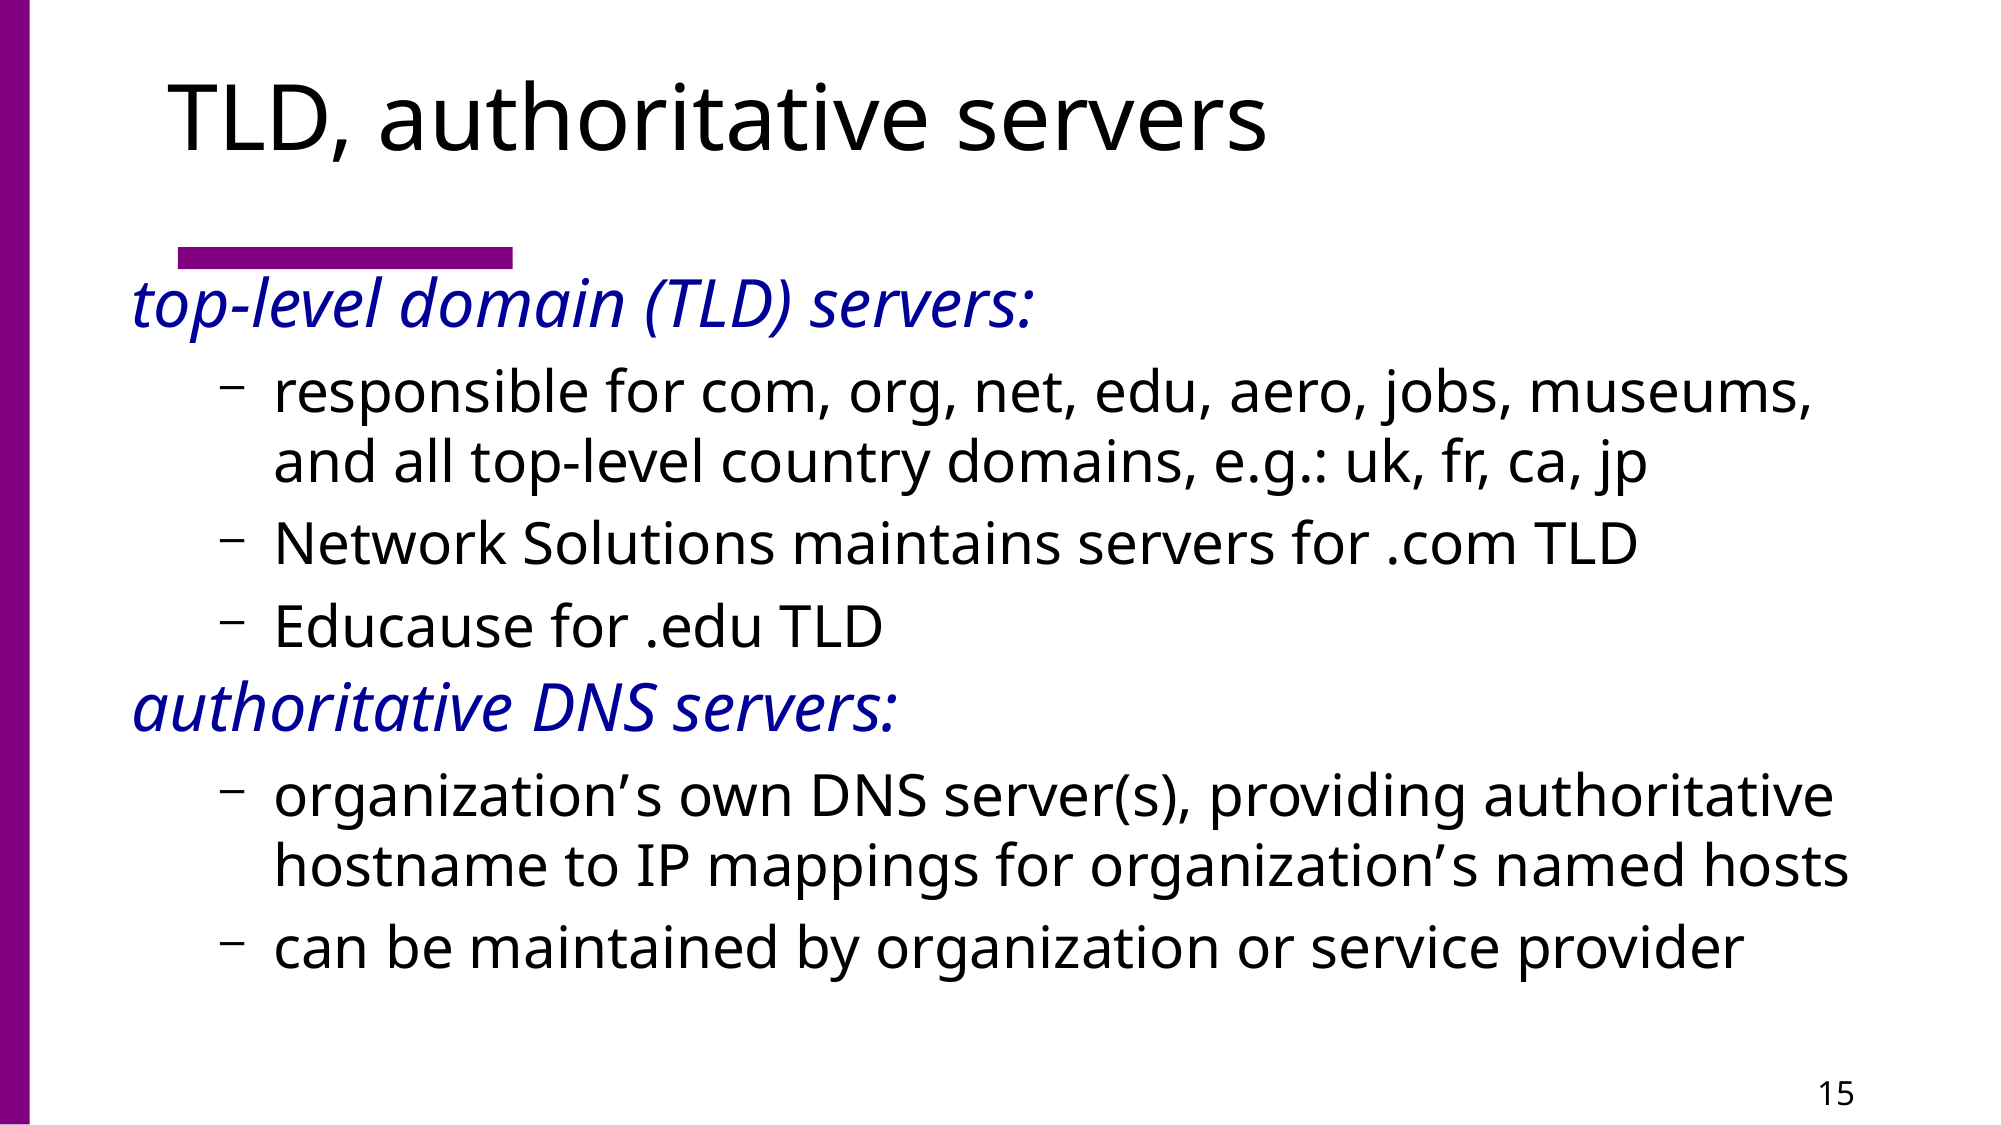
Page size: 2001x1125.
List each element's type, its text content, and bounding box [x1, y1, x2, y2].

title TLD, authoritative servers [116, 38, 1817, 189]
list top-level domain (TLD) servers: responsible for com, org, net, edu, aero, jobs, museums, and all top-level country domains, e.g.: uk, fr, ca, jp Network Solutions maintains servers for .com TLD Educause for .edu TLD authoritative DNS servers: organization’s own DNS server(s), providing authoritative hostname to IP mappings for organization’s named hosts can be maintained by organization or service provider [116, 262, 1902, 1026]
